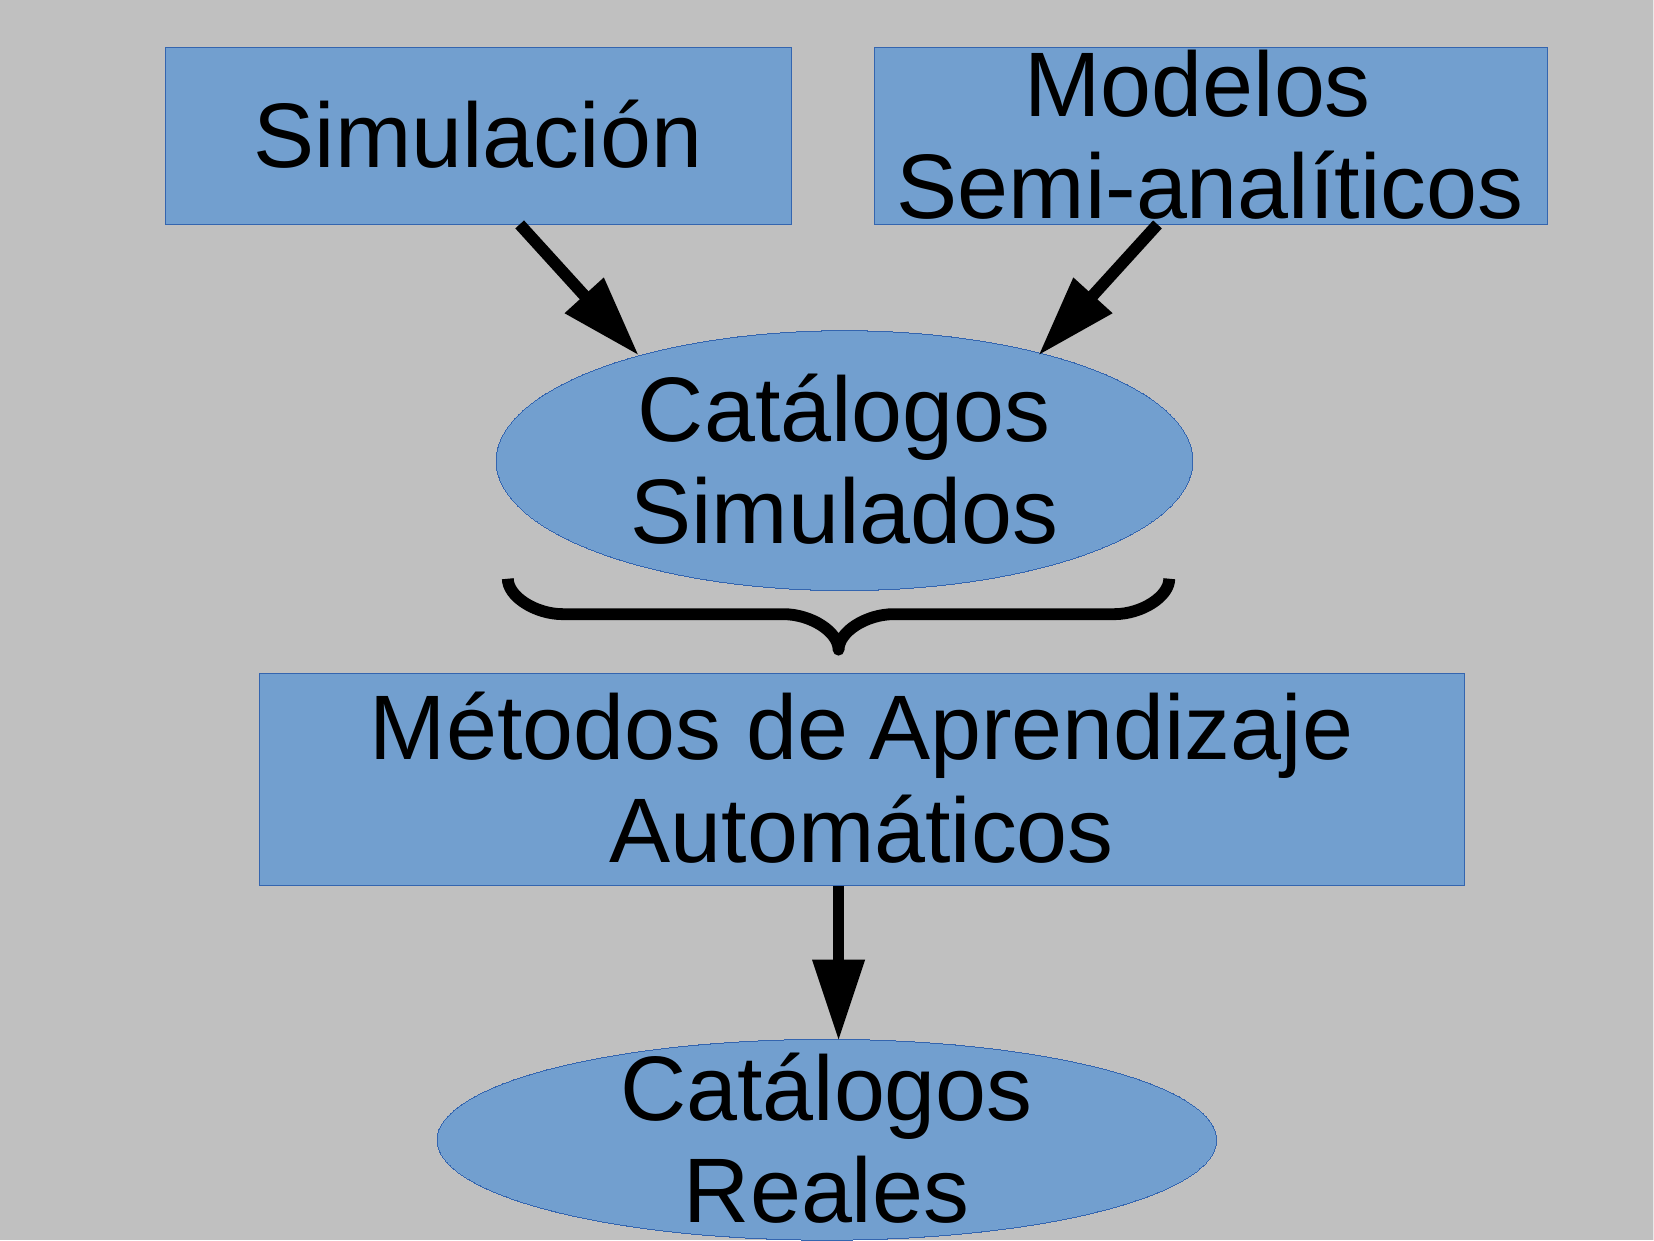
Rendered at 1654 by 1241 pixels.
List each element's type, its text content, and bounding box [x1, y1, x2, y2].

text_box Modelos Semi-analíticos [874, 47, 1548, 225]
text_box Catálogos Simulados [496, 330, 1193, 591]
text_box Simulación [165, 47, 792, 225]
text_box Métodos de Aprendizaje Automáticos [259, 673, 1465, 886]
text_box Catálogos Reales [437, 1039, 1217, 1241]
